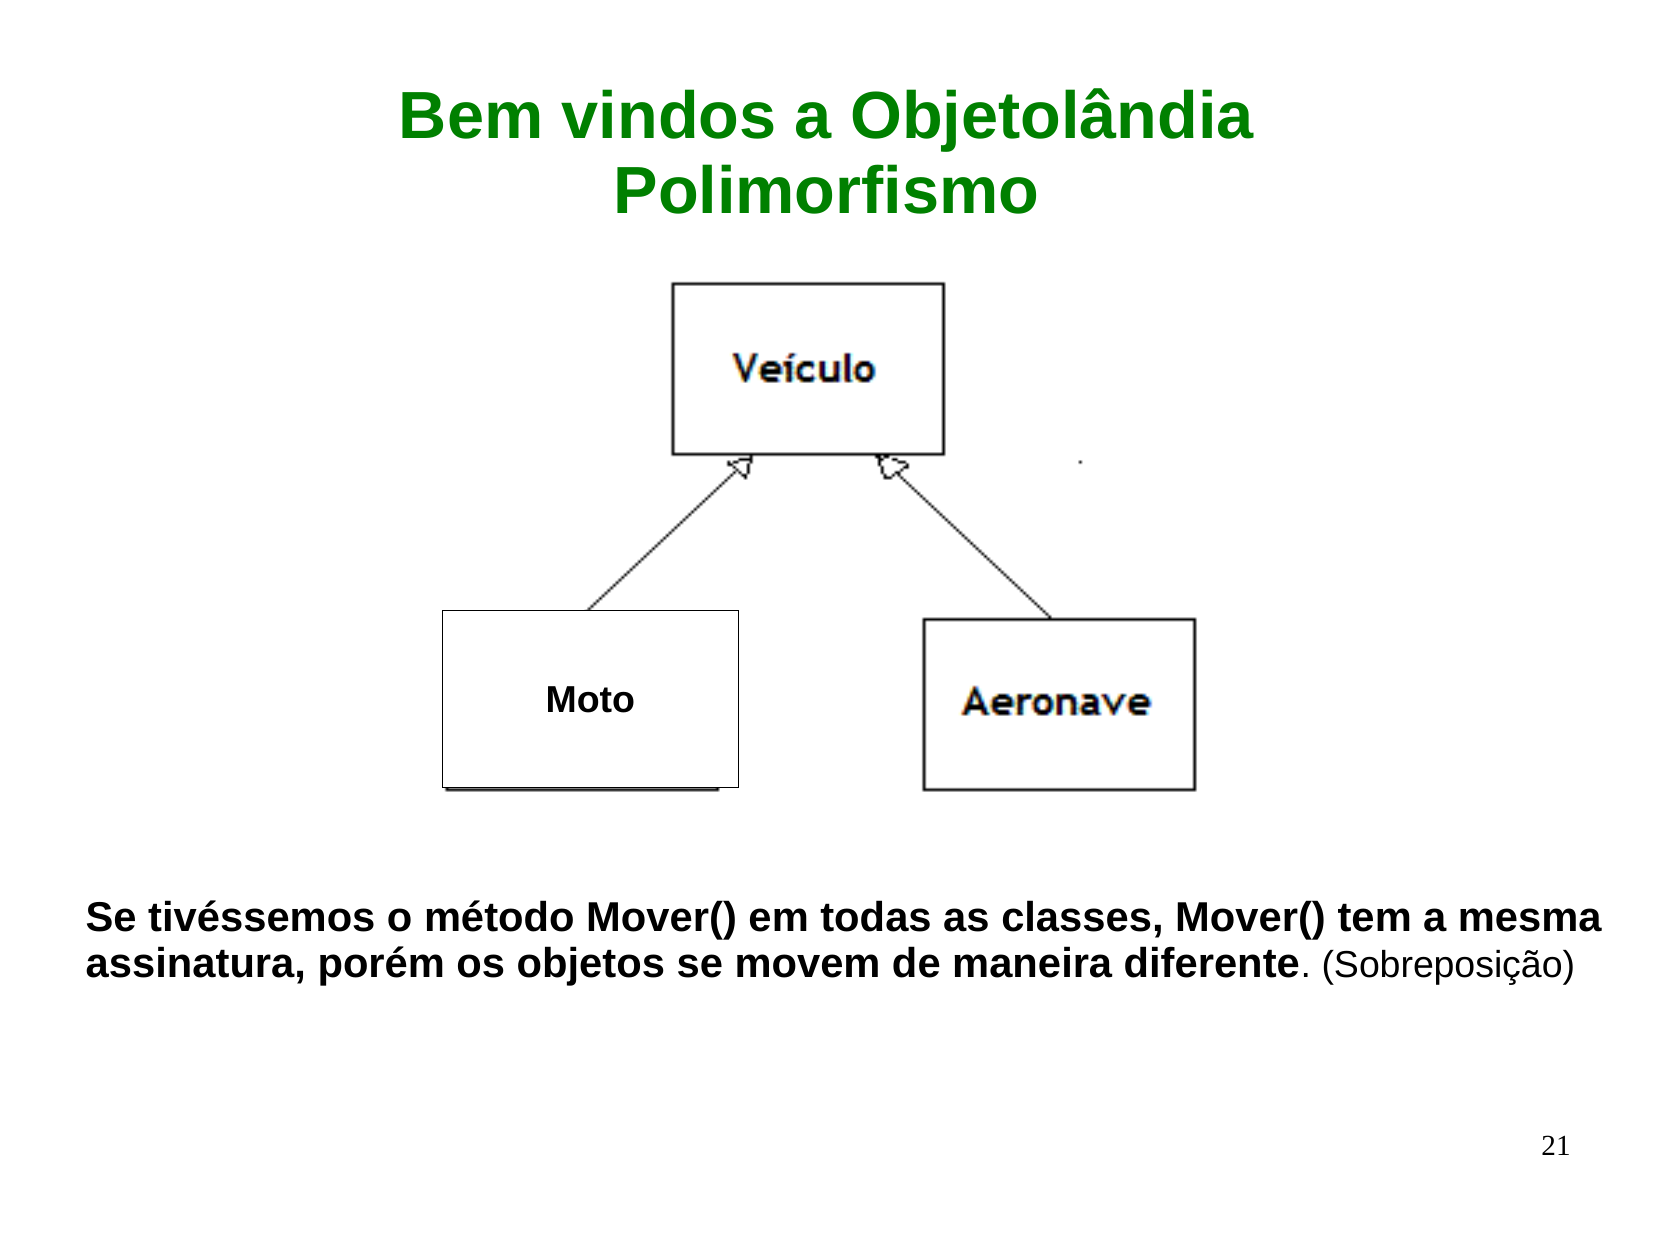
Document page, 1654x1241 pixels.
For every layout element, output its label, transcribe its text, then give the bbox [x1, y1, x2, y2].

title Bem vindos a Objetolândia Polimorfismo [82, 49, 1571, 257]
text_box Se tivéssemos o método Mover() em todas as classes, Mover() tem a mesma assinatura, porém os objetos se movem de maneira diferente. (Sobreposição) [70, 885, 1618, 1037]
picture [413, 265, 1264, 847]
text_box Moto [442, 610, 739, 788]
